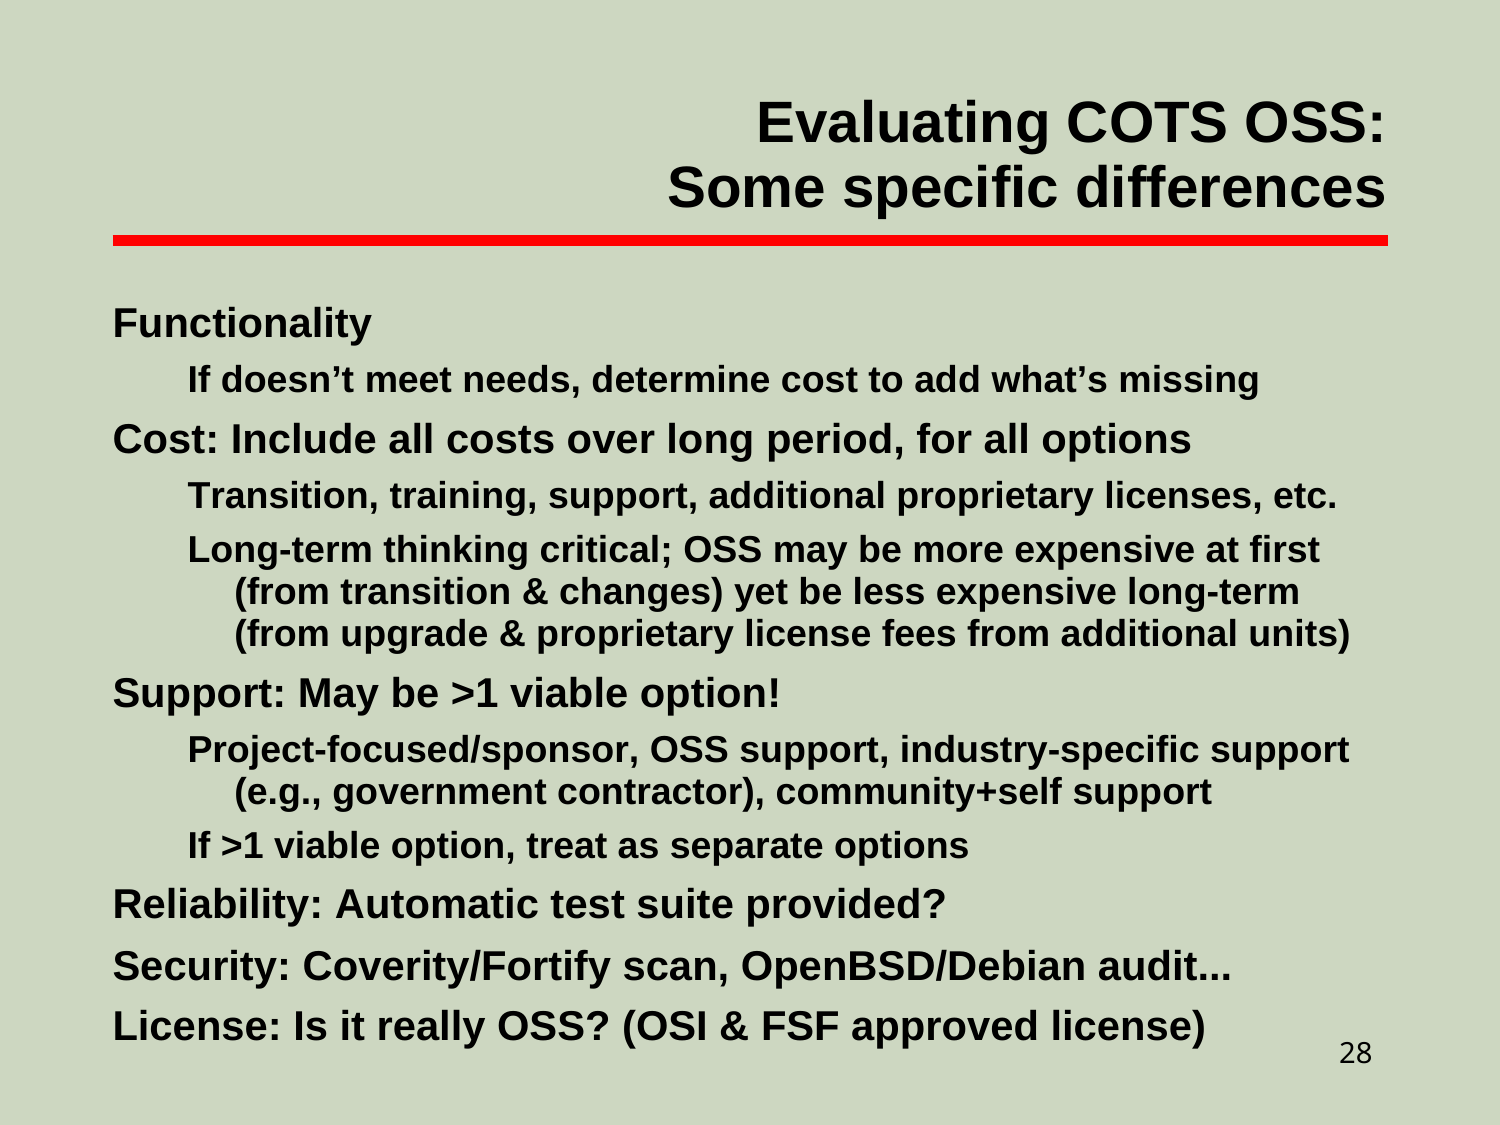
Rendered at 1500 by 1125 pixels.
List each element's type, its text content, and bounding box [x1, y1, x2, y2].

title Evaluating COTS OSS: Some specific differences [337, 89, 1388, 220]
list Functionality If doesn’t meet needs, determine cost to add what’s missing Cost: Include all costs over long period, for all options Transition, training, support, additional proprietary licenses, etc. Long-term thinking critical; OSS may be more expensive at first (from transition & changes) yet be less expensive long-term (from upgrade & proprietary license fees from additional units) Support: May be >1 viable option! Project-focused/sponsor, OSS support, industry-specific support (e.g., government contractor), community+self support If >1 viable option, treat as separate options Reliability: Automatic test suite provided? Security: Coverity/Fortify scan, OpenBSD/Debian audit... License: Is it really OSS? (OSI & FSF approved license) [112, 299, 1388, 1084]
